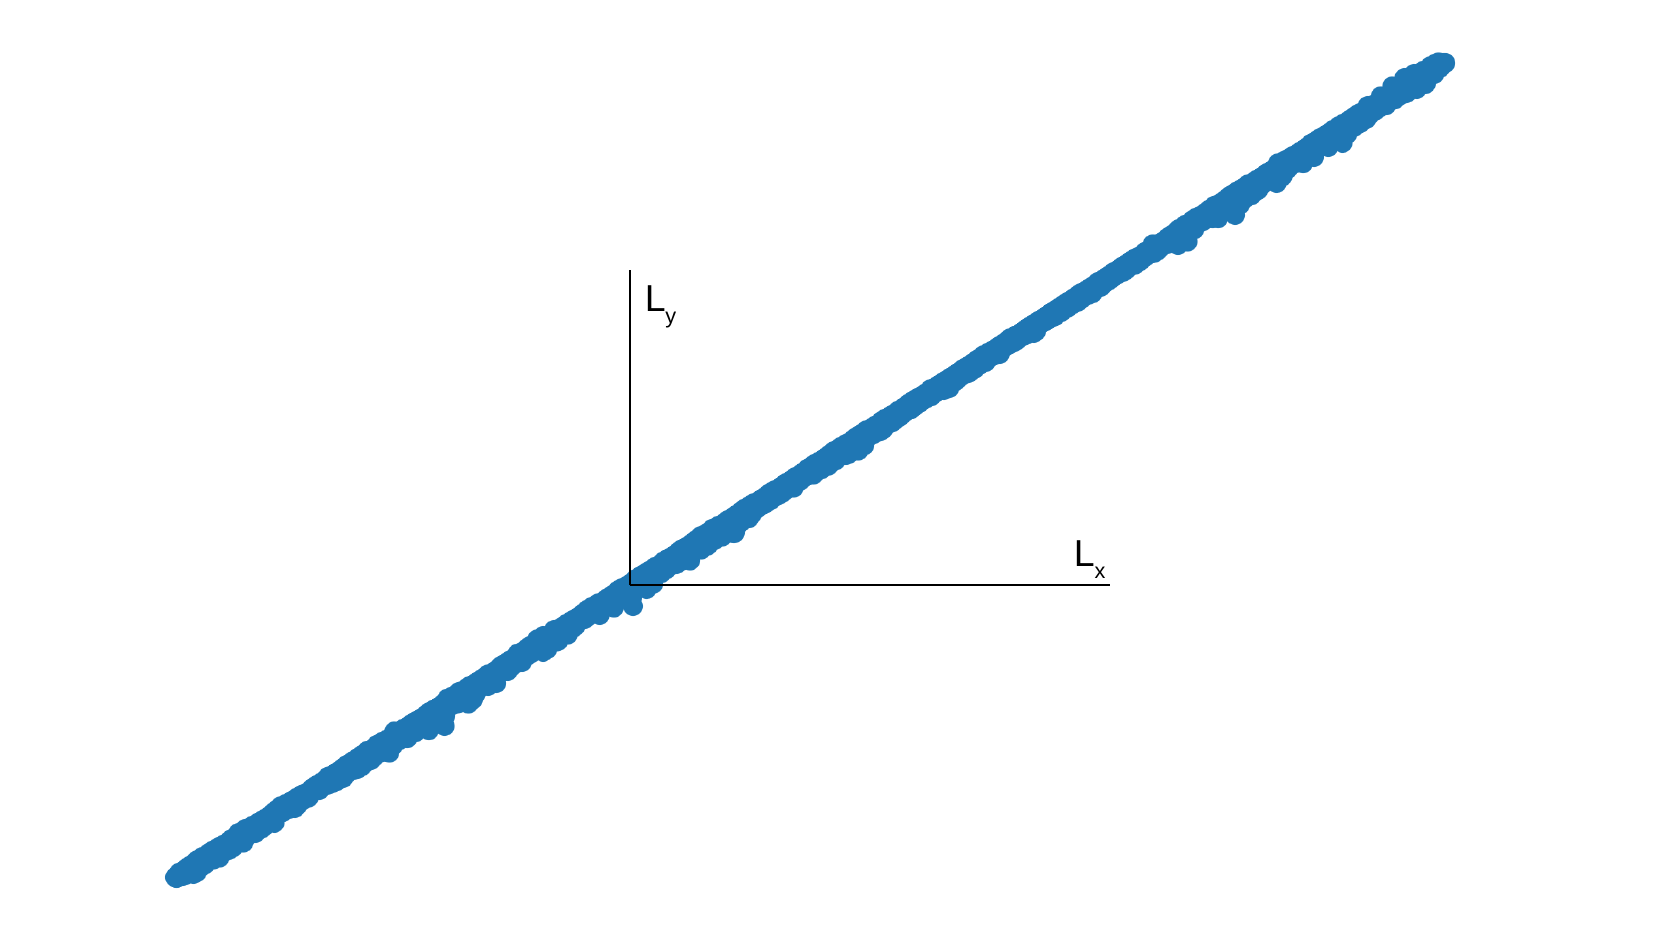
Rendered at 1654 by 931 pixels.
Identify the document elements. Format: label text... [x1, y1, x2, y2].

picture [150, 29, 1478, 893]
text_box Ly [630, 270, 796, 336]
text_box Lx [1059, 525, 1225, 591]
